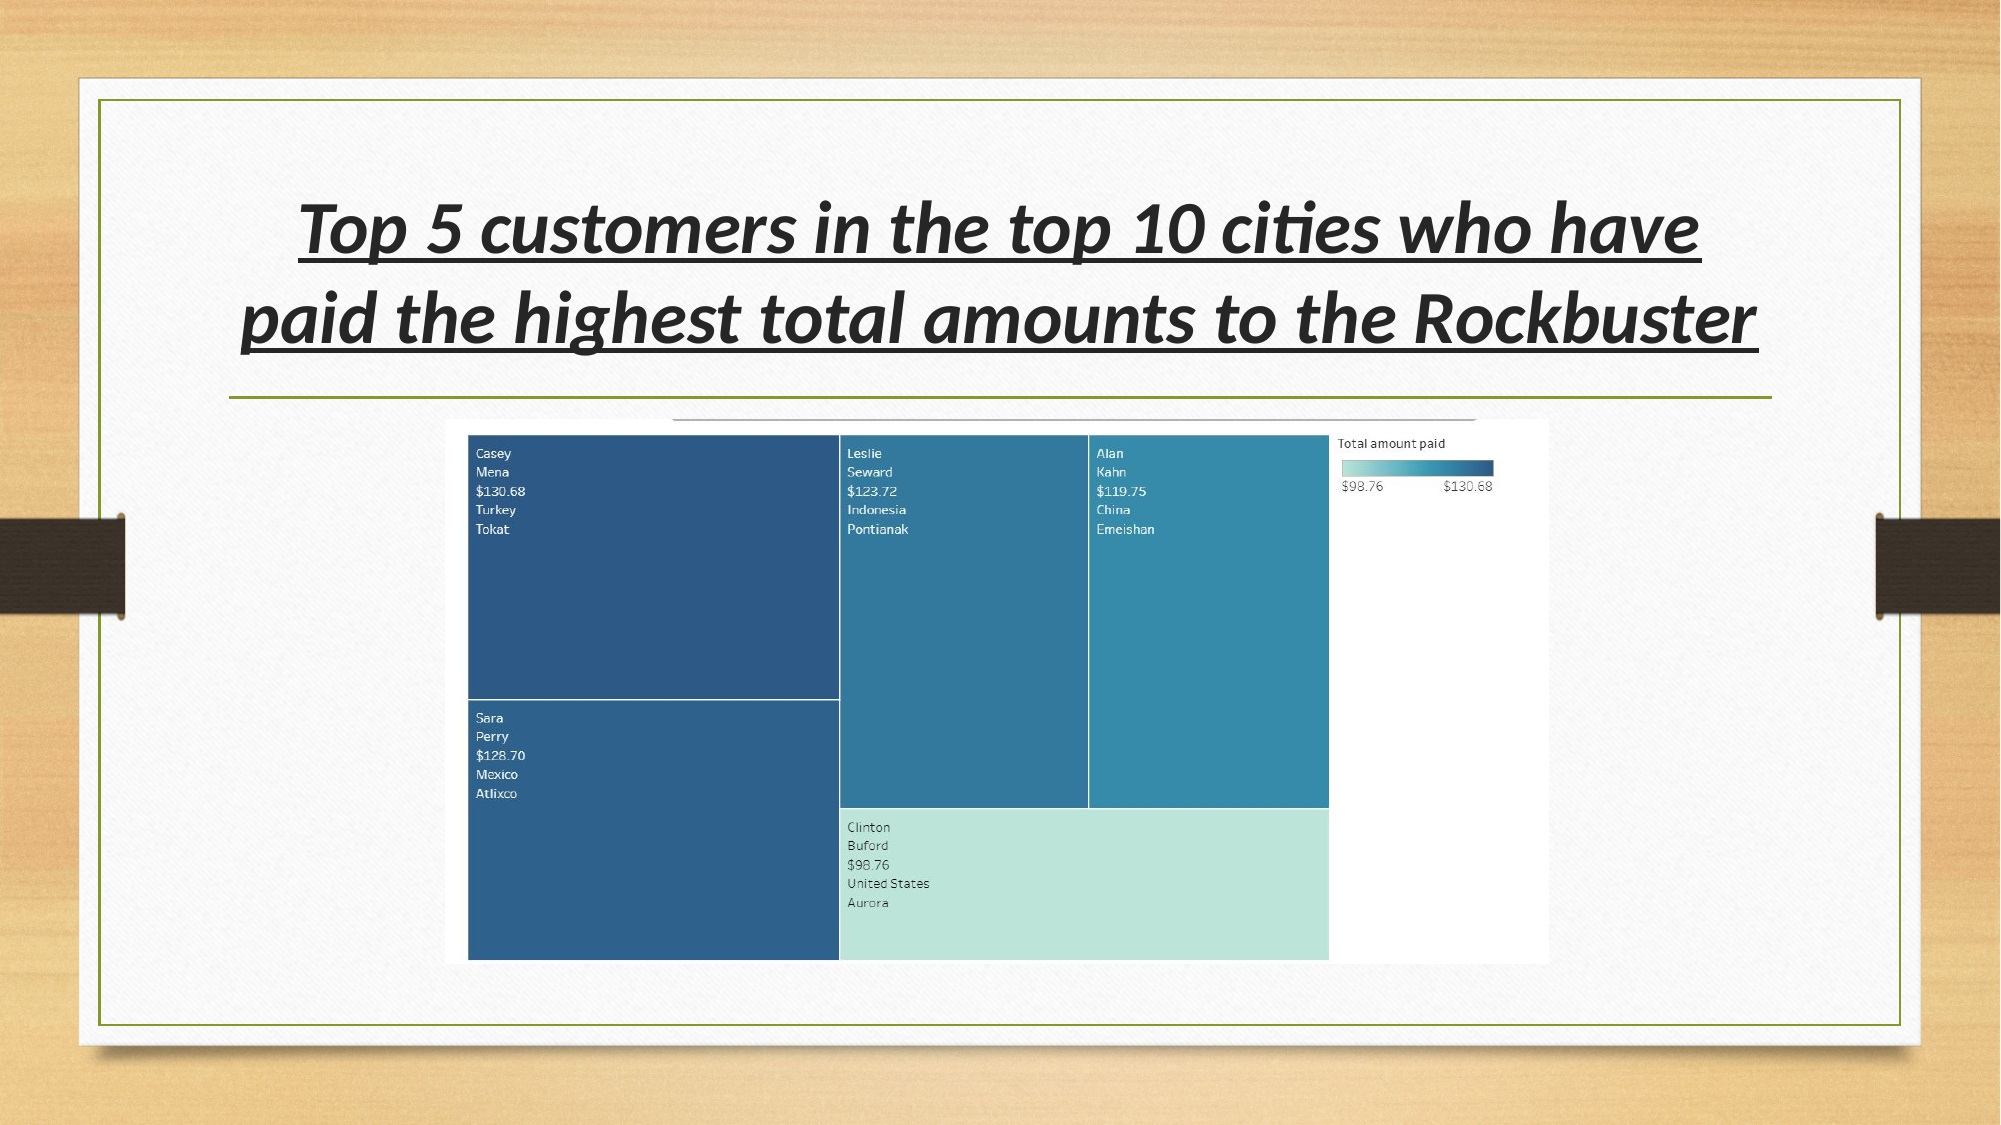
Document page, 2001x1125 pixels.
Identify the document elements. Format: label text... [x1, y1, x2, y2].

title Top 5 customers in the top 10 cities who have paid the highest total amounts to the Rockbuster [212, 161, 1788, 376]
picture [445, 419, 1549, 964]
